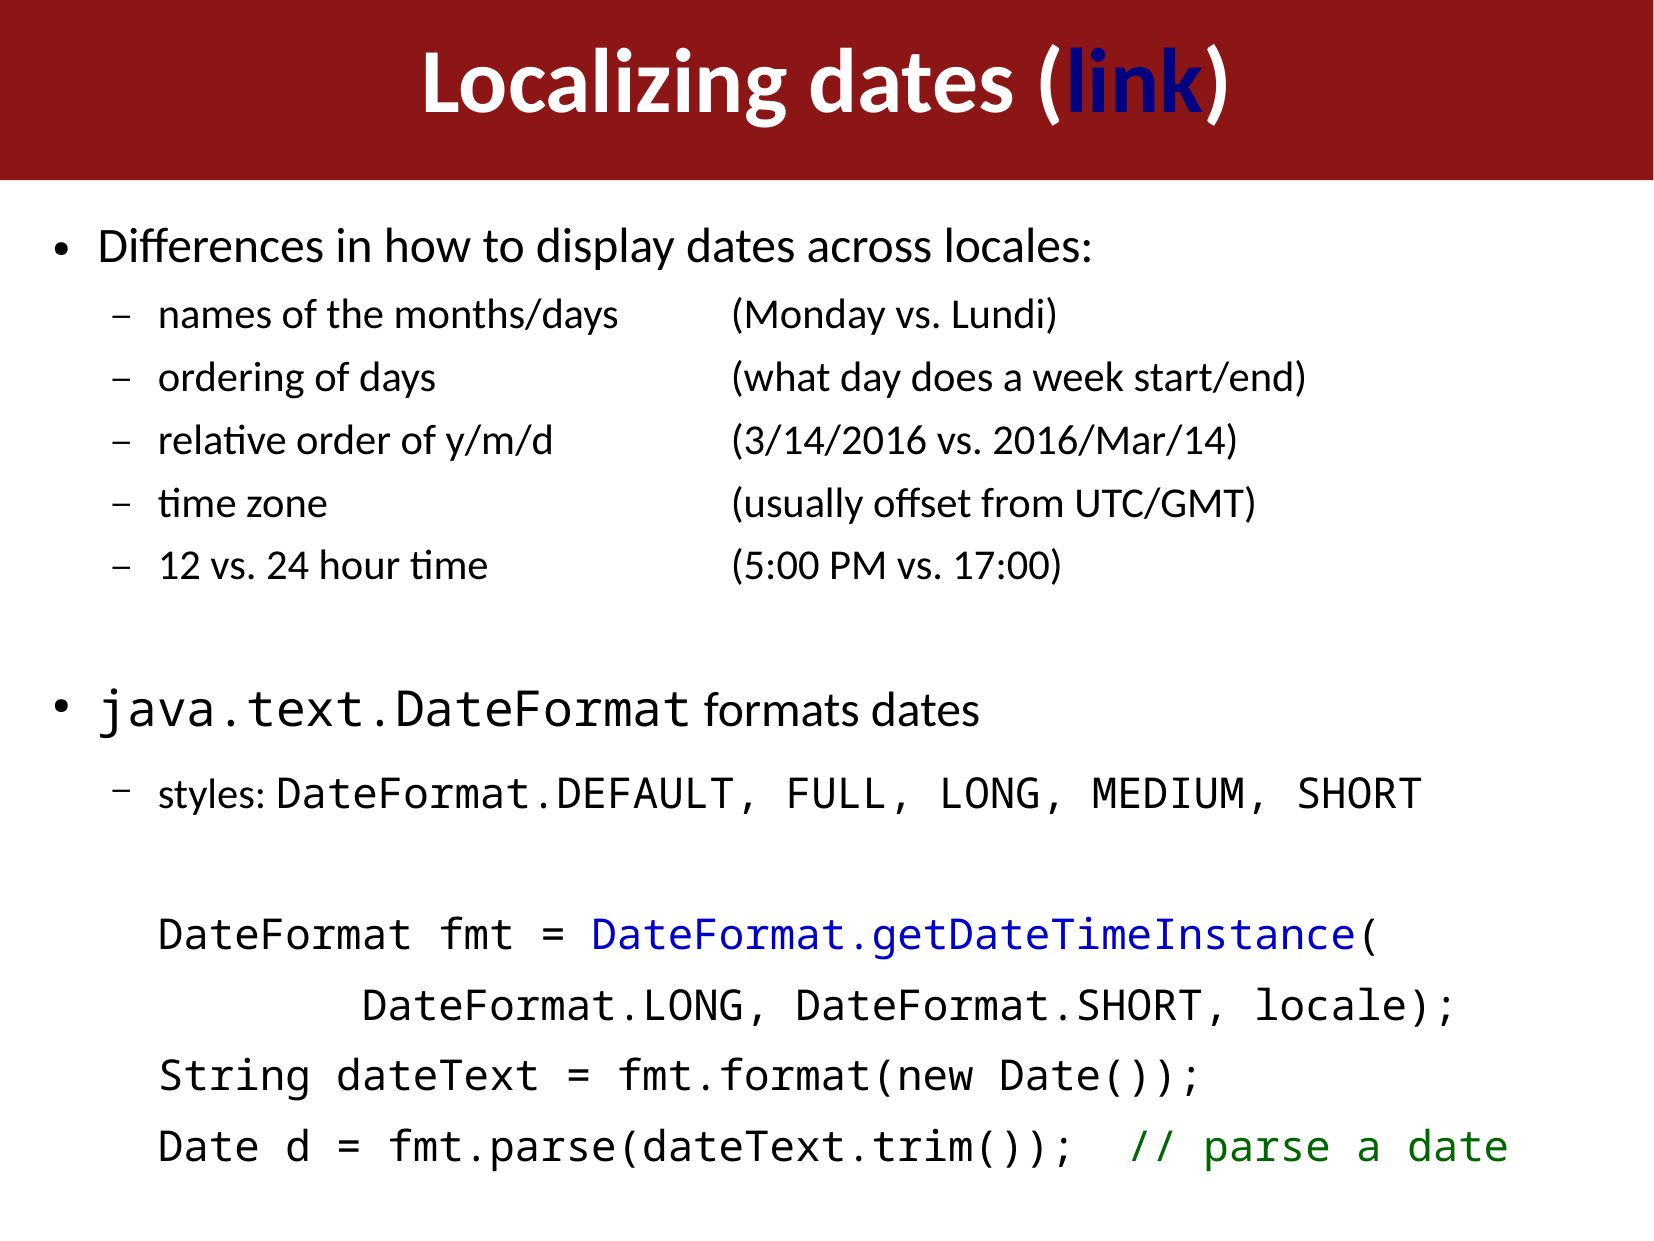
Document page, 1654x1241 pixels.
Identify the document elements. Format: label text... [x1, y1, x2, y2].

list Differences in how to display dates across locales: names of the months/days (Monday vs. Lundi) ordering of days (what day does a week start/end) relative order of y/m/d (3/14/2016 vs. 2016/Mar/14) time zone (usually offset from UTC/GMT) 12 vs. 24 hour time (5:00 PM vs. 17:00) java.text.DateFormat formats dates styles: DateFormat.DEFAULT, FULL, LONG, MEDIUM, SHORT DateFormat fmt = DateFormat.getDateTimeInstance( DateFormat.LONG, DateFormat.SHORT, locale); String dateText = fmt.format(new Date()); Date d = fmt.parse(dateText.trim()); // parse a date [37, 225, 1636, 1186]
title Localizing dates (link) [0, 0, 1654, 181]
